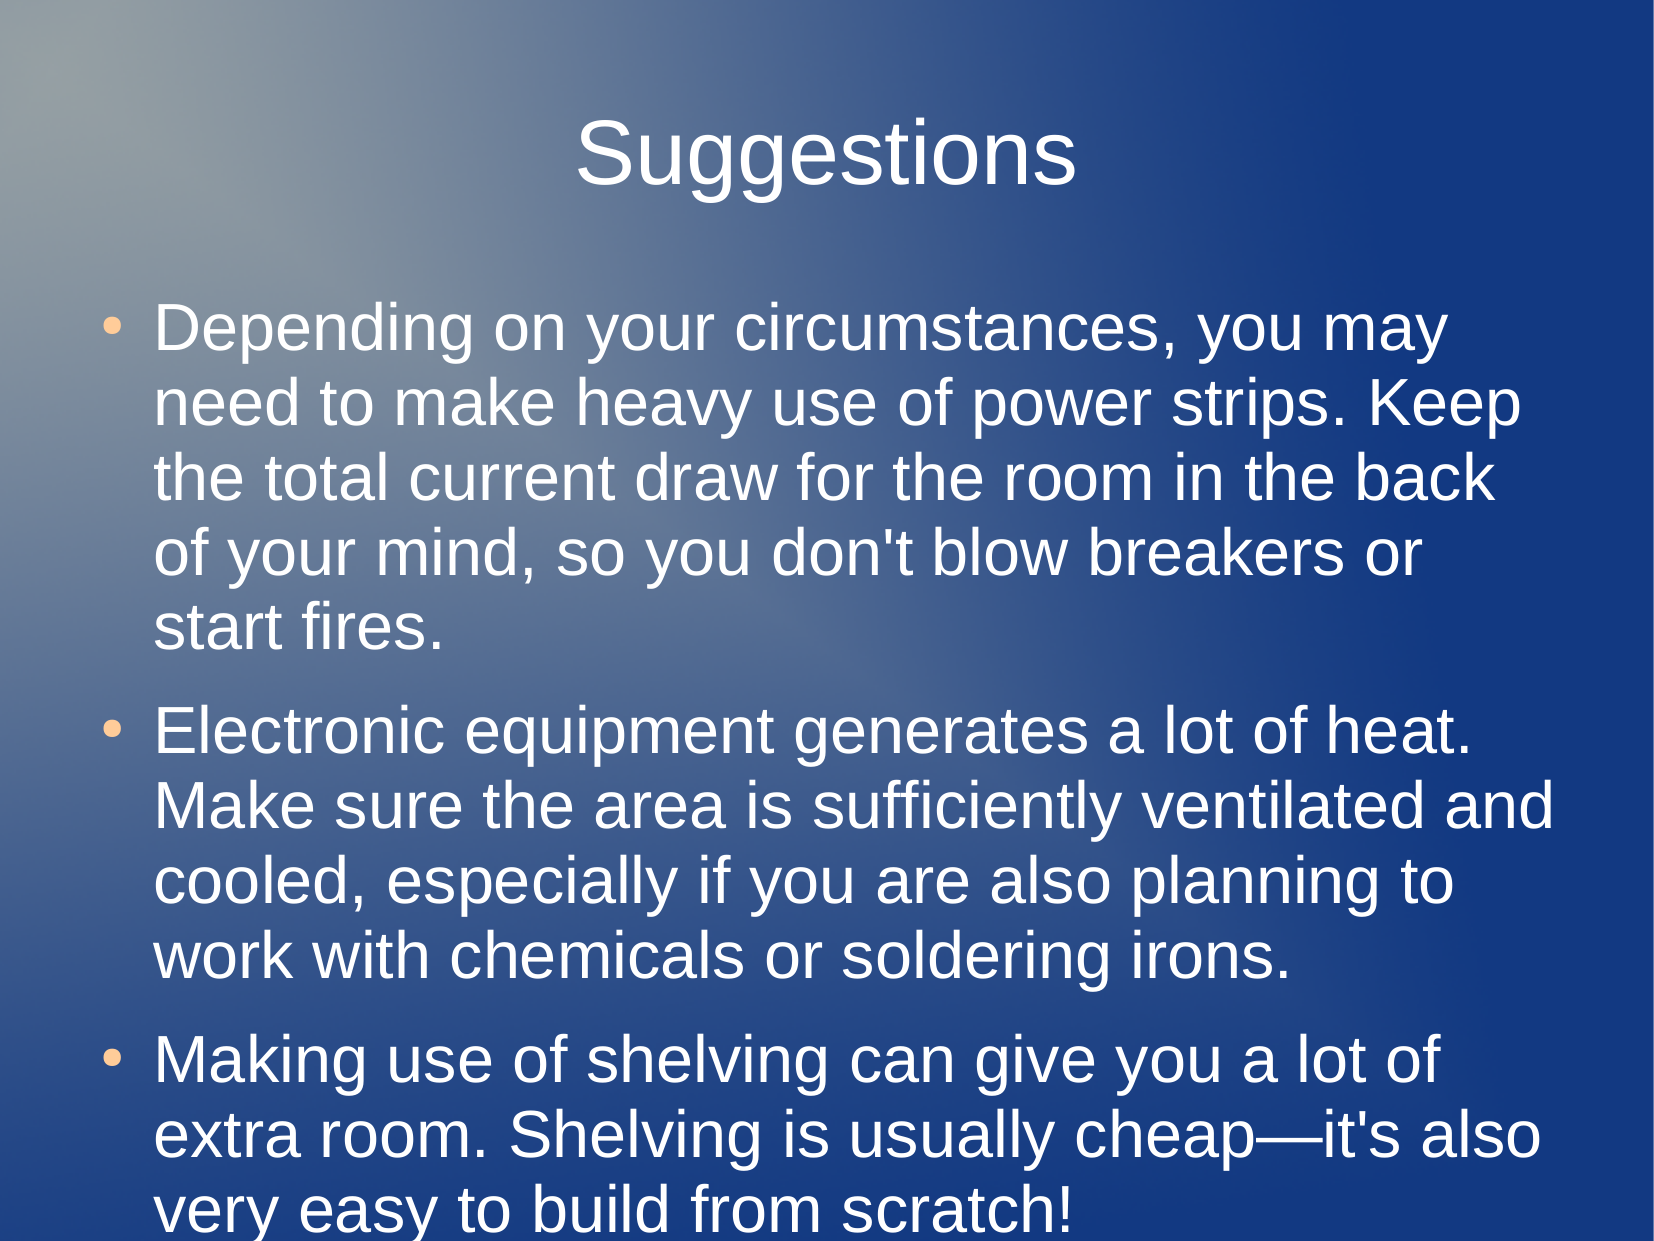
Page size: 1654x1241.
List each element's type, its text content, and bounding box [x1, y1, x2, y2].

list Depending on your circumstances, you may need to make heavy use of power strips. Keep the total current draw for the room in the back of your mind, so you don't blow breakers or start fires. Electronic equipment generates a lot of heat. Make sure the area is sufficiently ventilated and cooled, especially if you are also planning to work with chemicals or soldering irons. Making use of shelving can give you a lot of extra room. Shelving is usually cheap—it's also very easy to build from scratch! [82, 290, 1571, 1241]
title Suggestions [82, 49, 1571, 257]
picture [0, 0, 1654, 1241]
